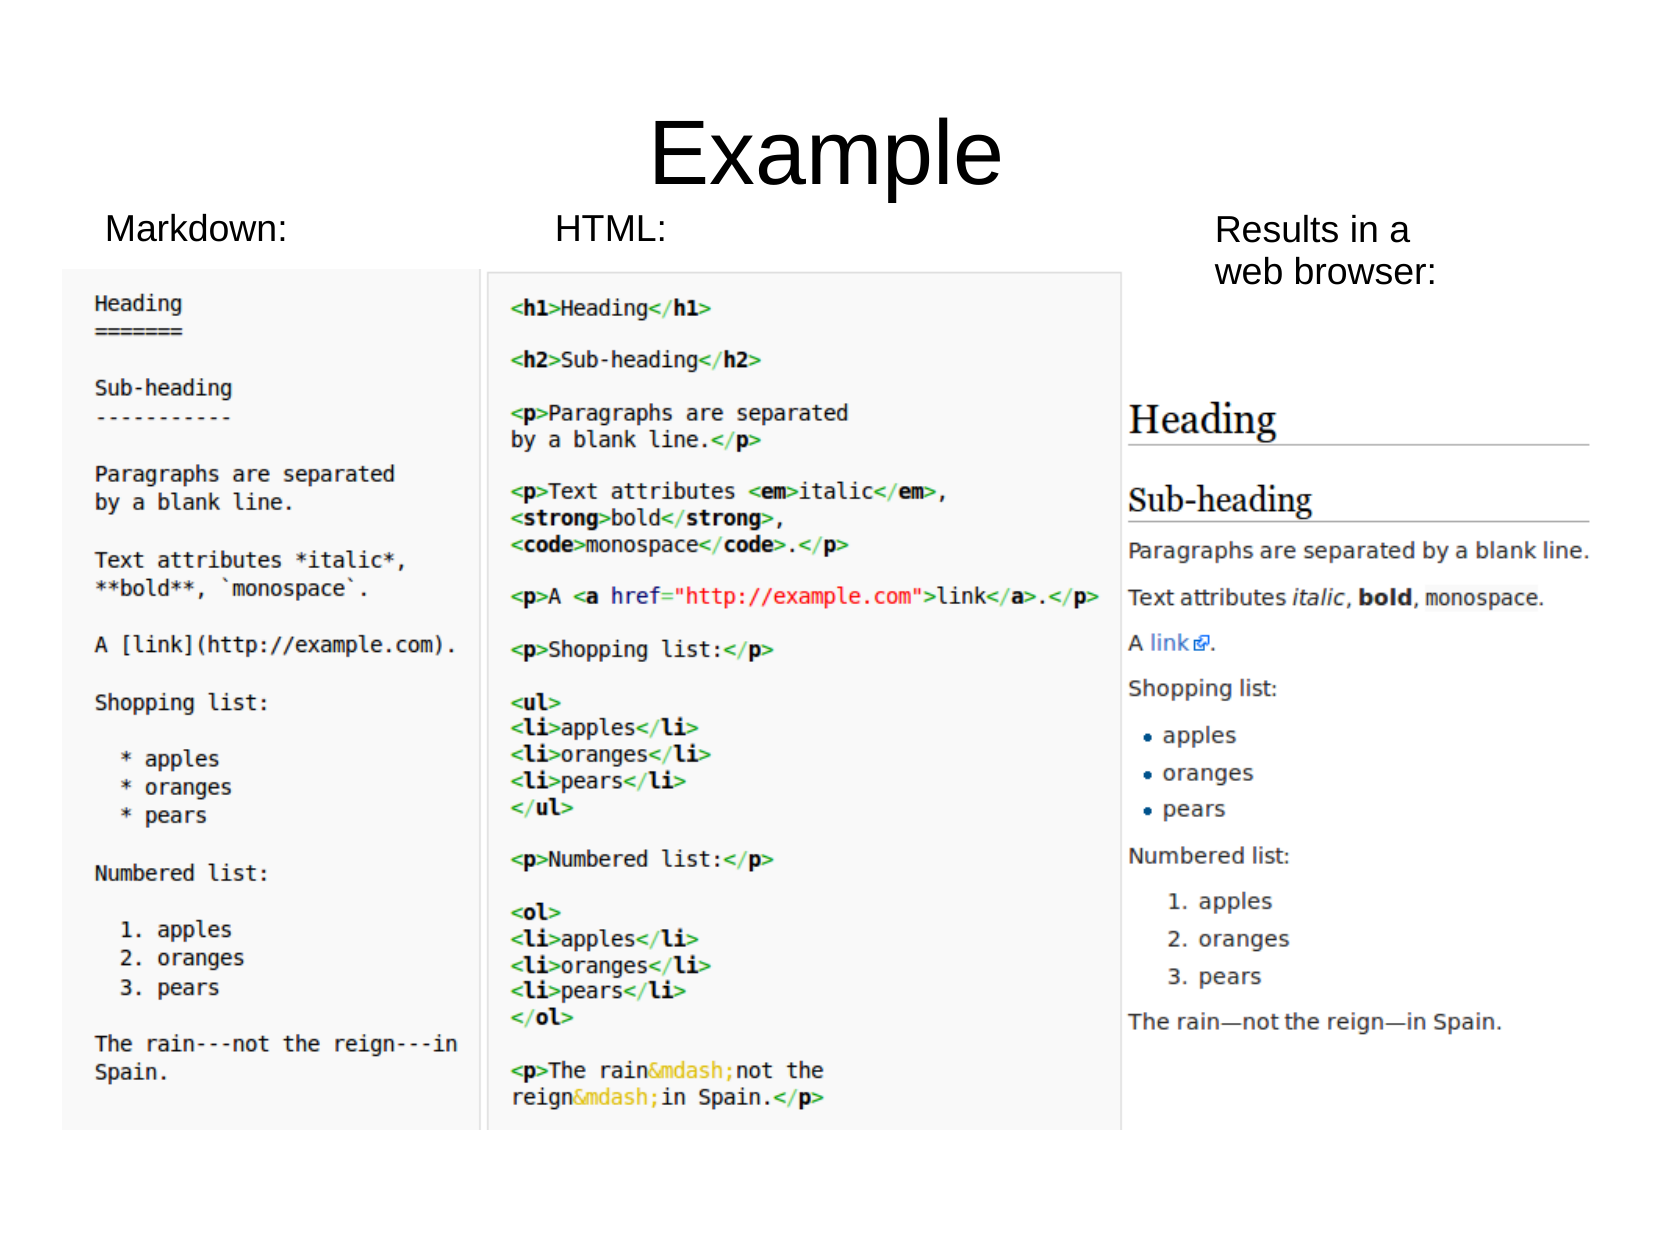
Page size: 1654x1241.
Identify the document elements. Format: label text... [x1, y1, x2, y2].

title Example [82, 49, 1571, 257]
picture [62, 269, 1610, 1130]
text_box Results in a web browser: [1200, 201, 1486, 301]
text_box HTML: [540, 199, 826, 257]
text_box Markdown: [90, 199, 391, 257]
